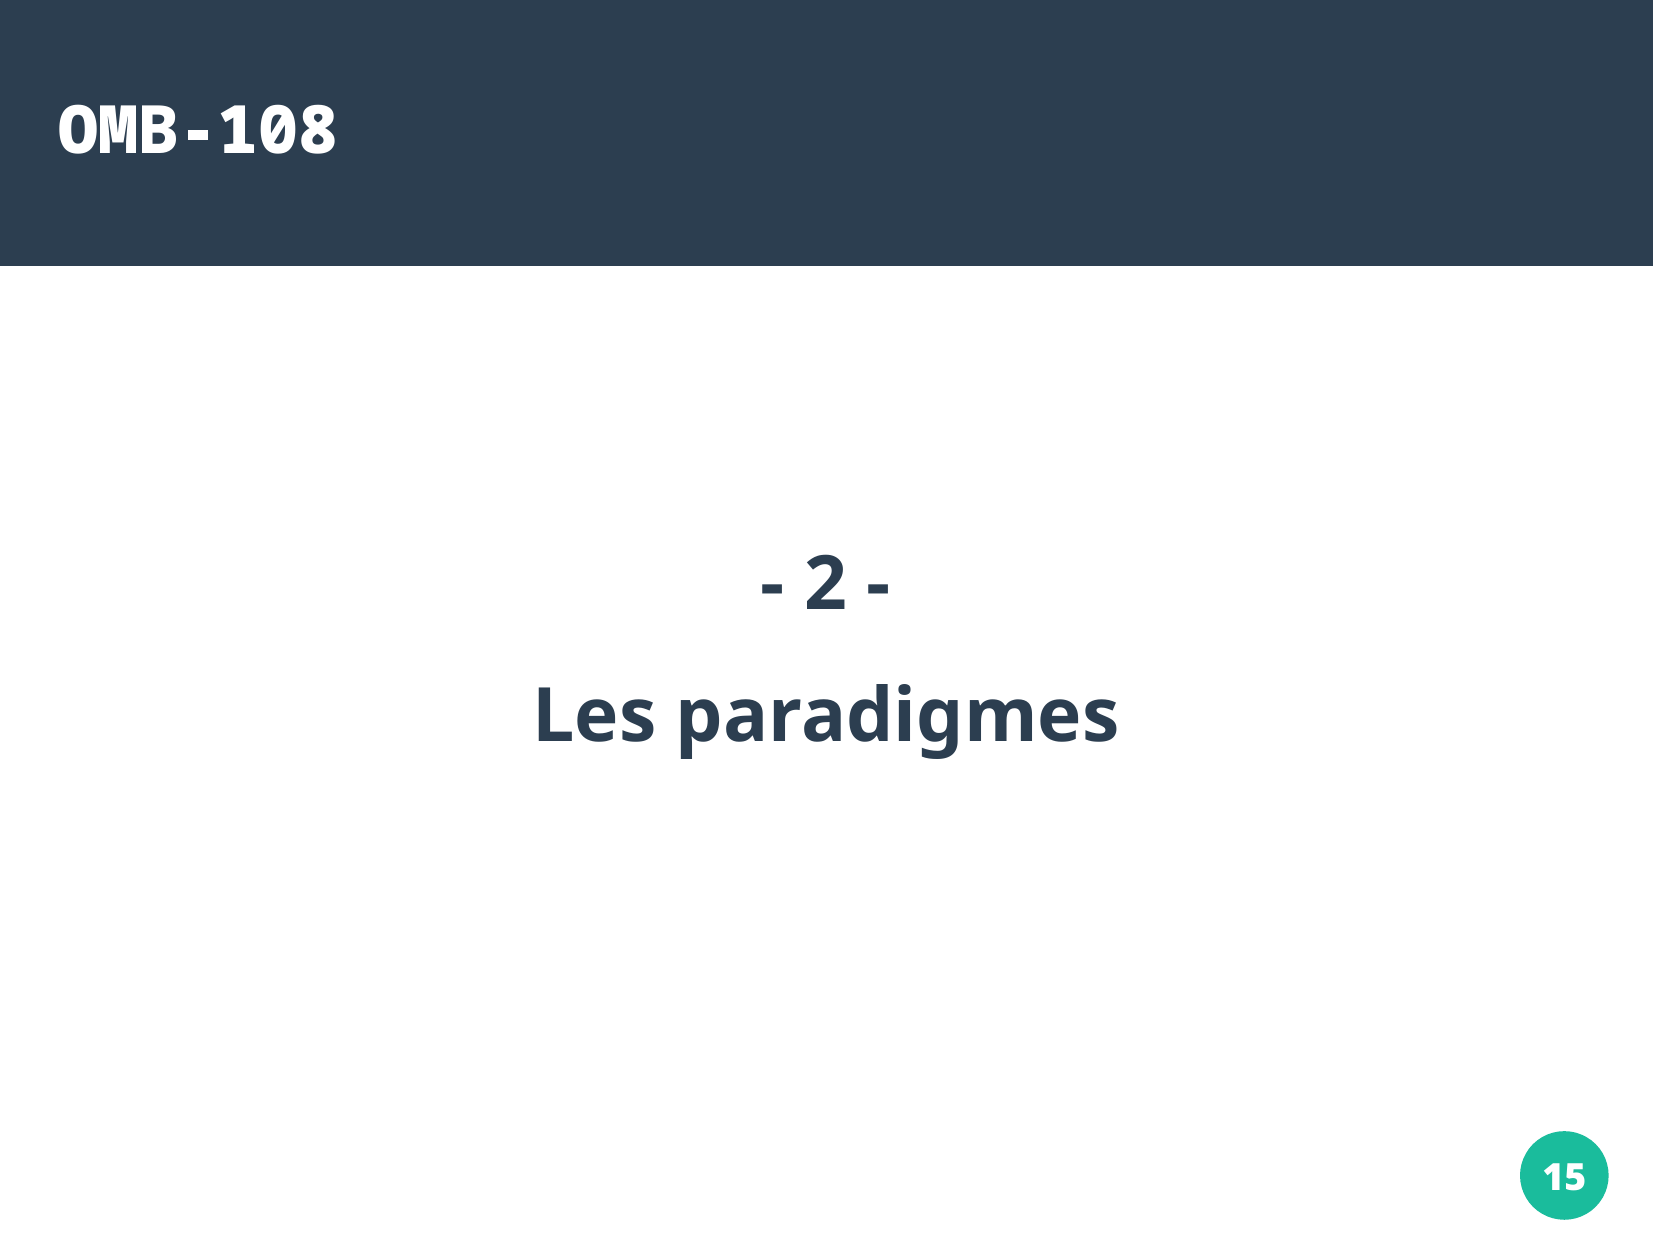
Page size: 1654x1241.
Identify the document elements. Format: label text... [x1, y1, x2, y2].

list - 2 - Les paradigmes [0, 265, 1653, 1181]
title OMB-108 [58, 49, 1594, 207]
